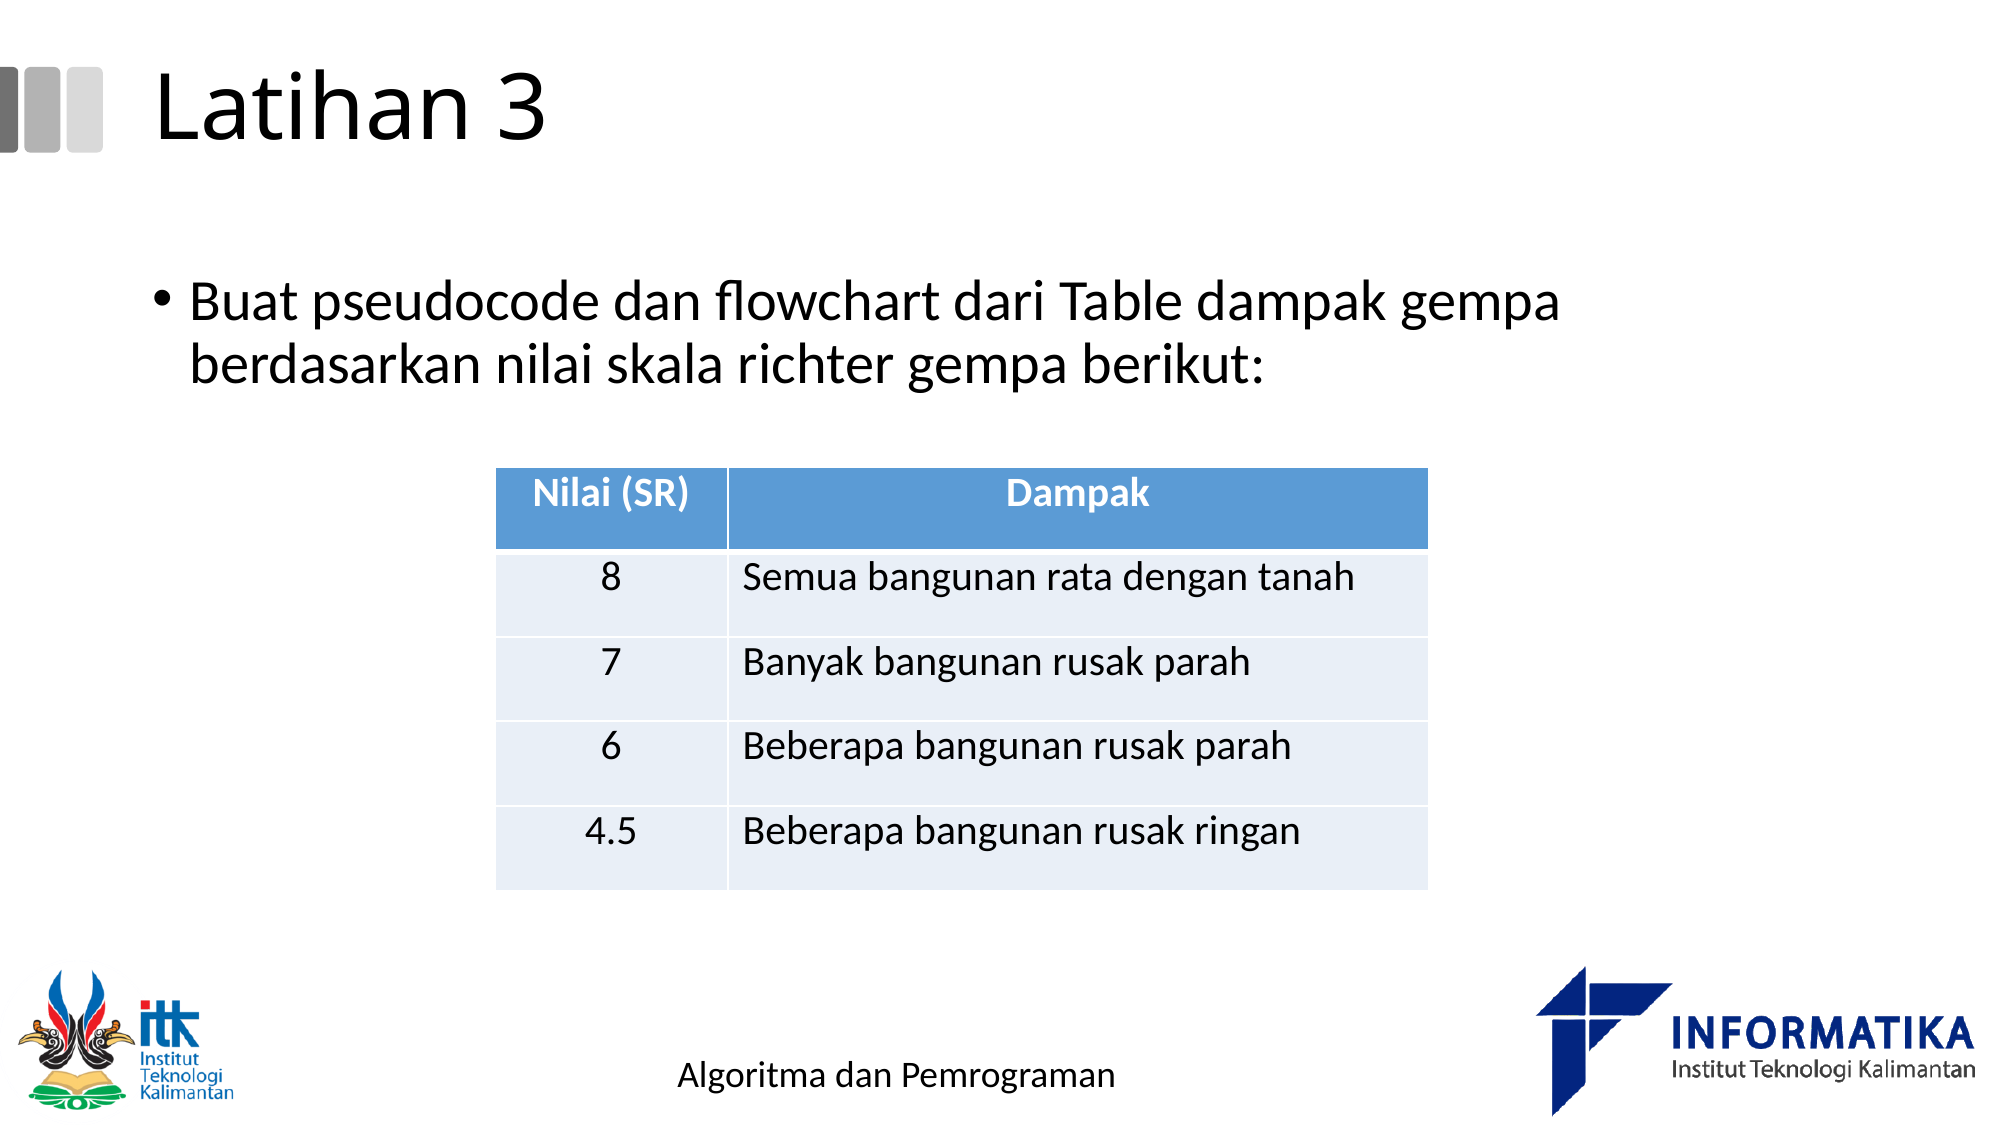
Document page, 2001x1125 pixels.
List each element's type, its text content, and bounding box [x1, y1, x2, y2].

text_box Latihan 3 [137, 1, 1863, 219]
table_cell Banyak bangunan rusak parah [729, 638, 1428, 720]
table_cell 6 [496, 722, 727, 805]
text_box Algoritma dan Pemrograman [662, 1042, 1338, 1103]
table_header Nilai (SR) [496, 468, 727, 549]
picture [1534, 965, 1976, 1118]
table_cell Beberapa bangunan rusak ringan [729, 807, 1428, 890]
picture [0, 935, 252, 1125]
table_cell Beberapa bangunan rusak parah [729, 722, 1428, 805]
table_cell 8 [496, 555, 727, 636]
text_box Buat pseudocode dan flowchart dari Table dampak gempa berdasarkan nilai skala richter gempa berikut: [137, 262, 1863, 977]
table_cell Semua bangunan rata dengan tanah [729, 555, 1428, 636]
table_cell 7 [496, 638, 727, 720]
table_cell 4.5 [496, 807, 727, 890]
table_header Dampak [729, 468, 1428, 549]
